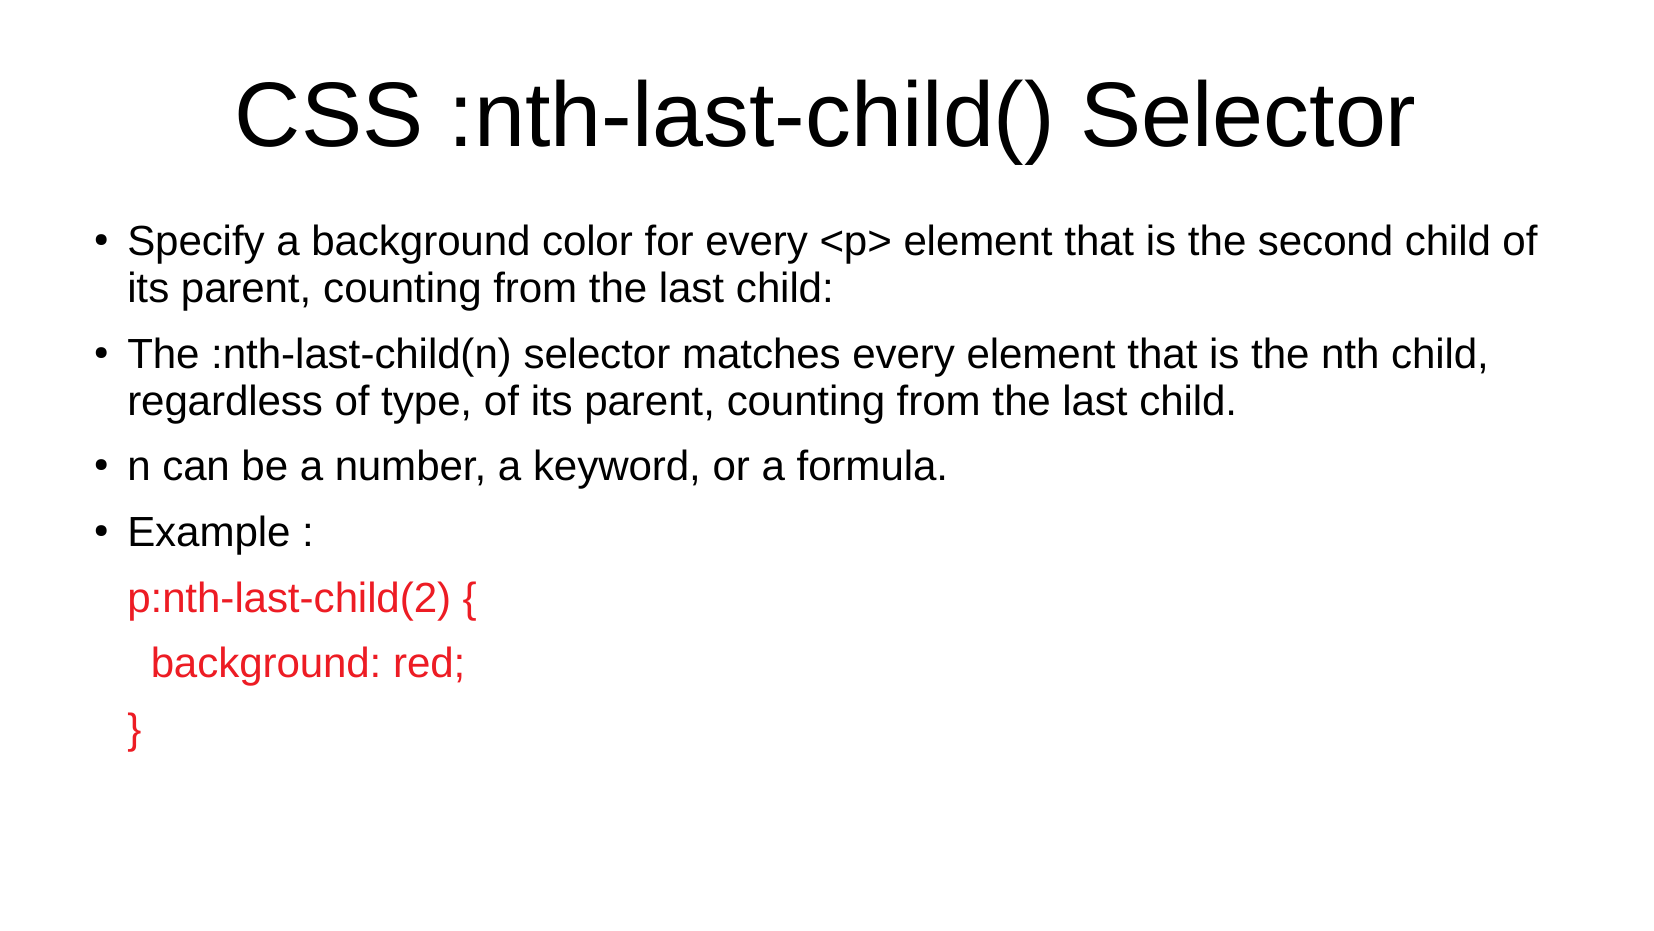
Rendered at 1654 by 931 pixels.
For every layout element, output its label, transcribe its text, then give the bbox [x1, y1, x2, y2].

title CSS :nth-last-child() Selector [82, 37, 1571, 193]
list Specify a background color for every <p> element that is the second child of its parent, counting from the last child: The :nth-last-child(n) selector matches every element that is the nth child, regardless of type, of its parent, counting from the last child. n can be a number, a keyword, or a formula. Example : p:nth-last-child(2) { background: red; } [82, 217, 1571, 758]
